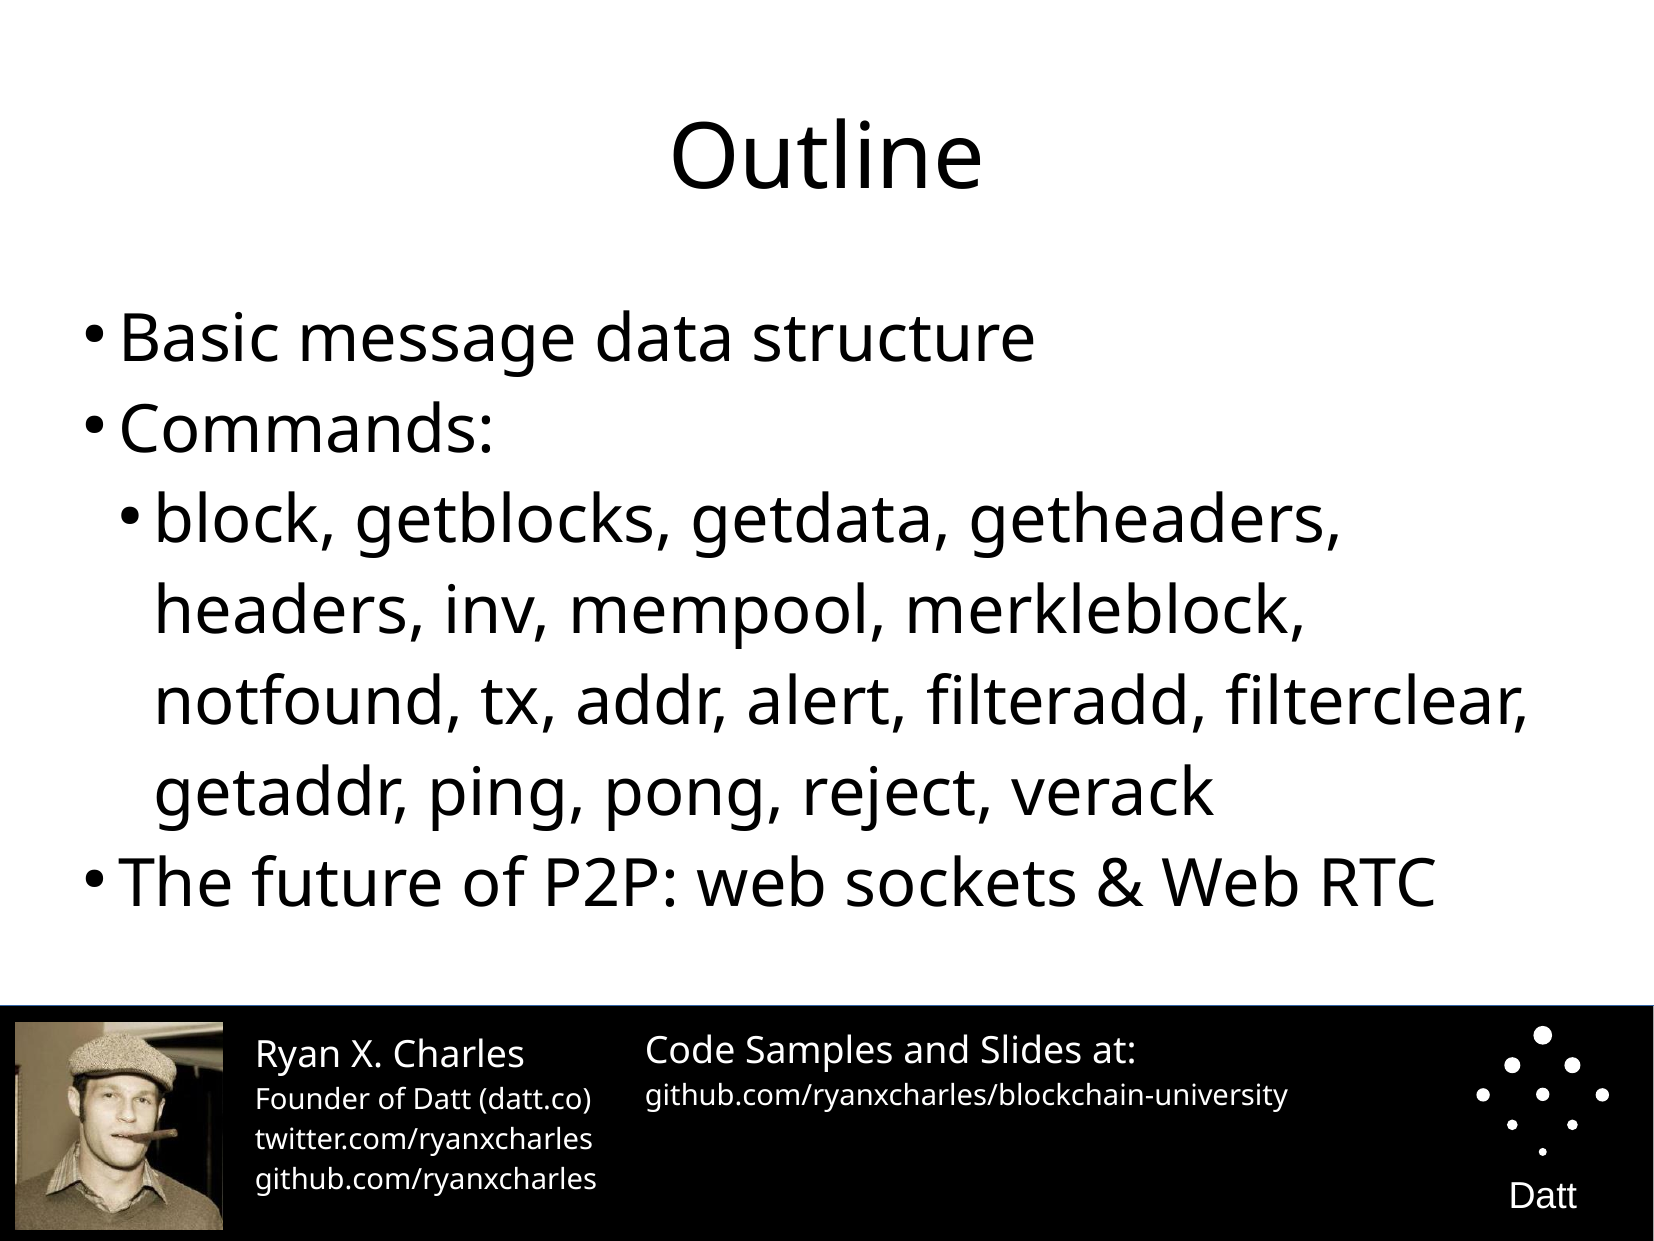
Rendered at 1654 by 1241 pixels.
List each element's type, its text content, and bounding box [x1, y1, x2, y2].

text_box Code Samples and Slides at: github.com/ryanxcharles/blockchain-university [630, 1015, 1403, 1156]
picture [1475, 1023, 1611, 1159]
text_box Ryan X. Charles Founder of Datt (datt.co) twitter.com/ryanxcharles github.com/ryanxcharles [240, 1020, 976, 1241]
subtitle Basic message data structure Commands: block, getblocks, getdata, getheaders, headers, inv, mempool, merkleblock, notfound, tx, addr, alert, filteradd, filterclear, getaddr, ping, pong, reject, verack The future of P2P: web sockets & Web RTC [82, 290, 1571, 1005]
picture [15, 1022, 223, 1231]
text_box Datt [1452, 1167, 1633, 1241]
title Outline [82, 49, 1571, 257]
text_box [0, 1005, 1654, 1241]
